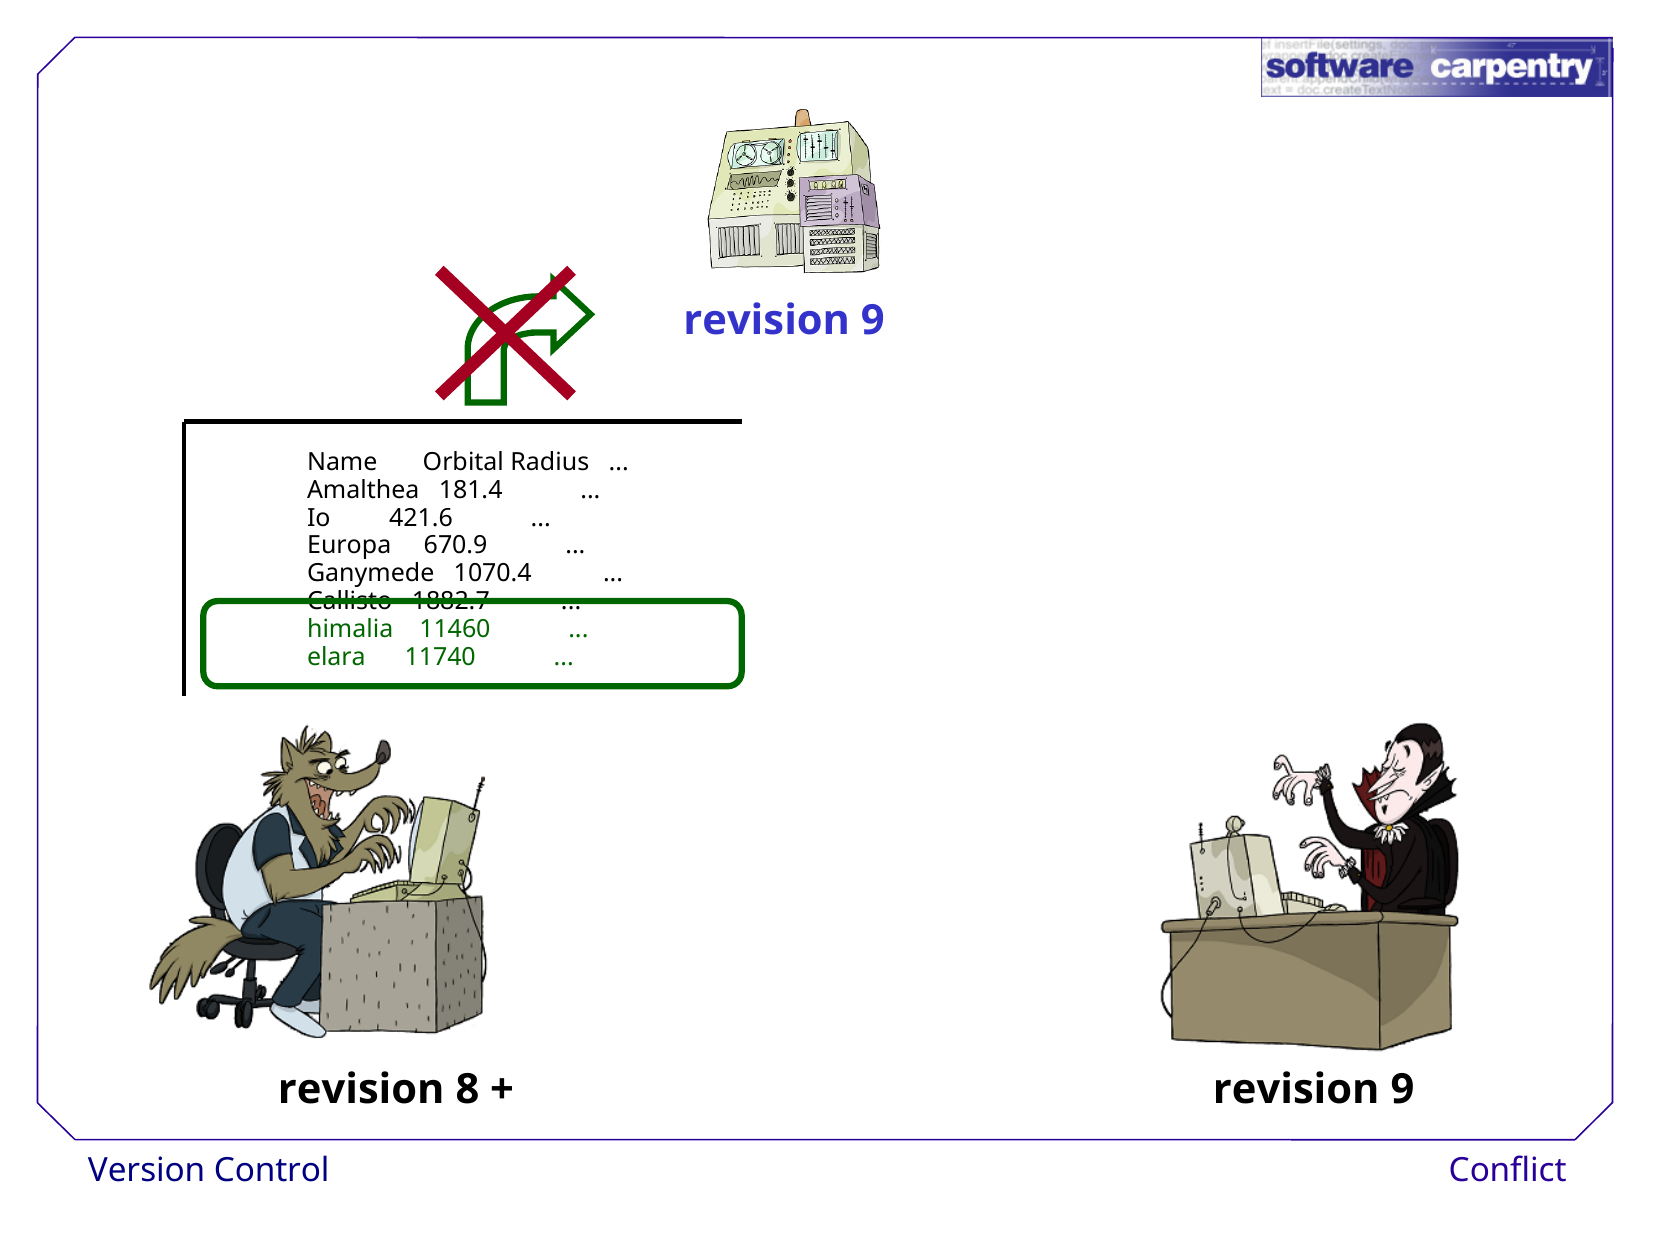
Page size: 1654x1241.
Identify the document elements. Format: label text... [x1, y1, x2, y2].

text_box revision 8 + [263, 1059, 530, 1122]
picture [137, 705, 516, 1069]
picture [1148, 695, 1474, 1067]
picture [688, 90, 903, 286]
text_box Name Orbital Radius ... Amalthea 181.4 ... Io 421.6 ... Europa 670.9 ... Ganymede 1070.4 ... Callisto 1882.7 ... himalia 11460 ... elara 11740 ... [292, 440, 645, 597]
picture [1261, 39, 1613, 97]
text_box revision 9 [1198, 1059, 1430, 1122]
text_box revision 9 [668, 289, 900, 352]
text_box Name Orbital Radius ... Amalthea 181.4 ... Io 421.6 ... Europa 670.9 ... Ganymede 1070.4 ... Callisto 1882.7 ... himalia 11460 ... elara 11740 ... [292, 605, 645, 679]
